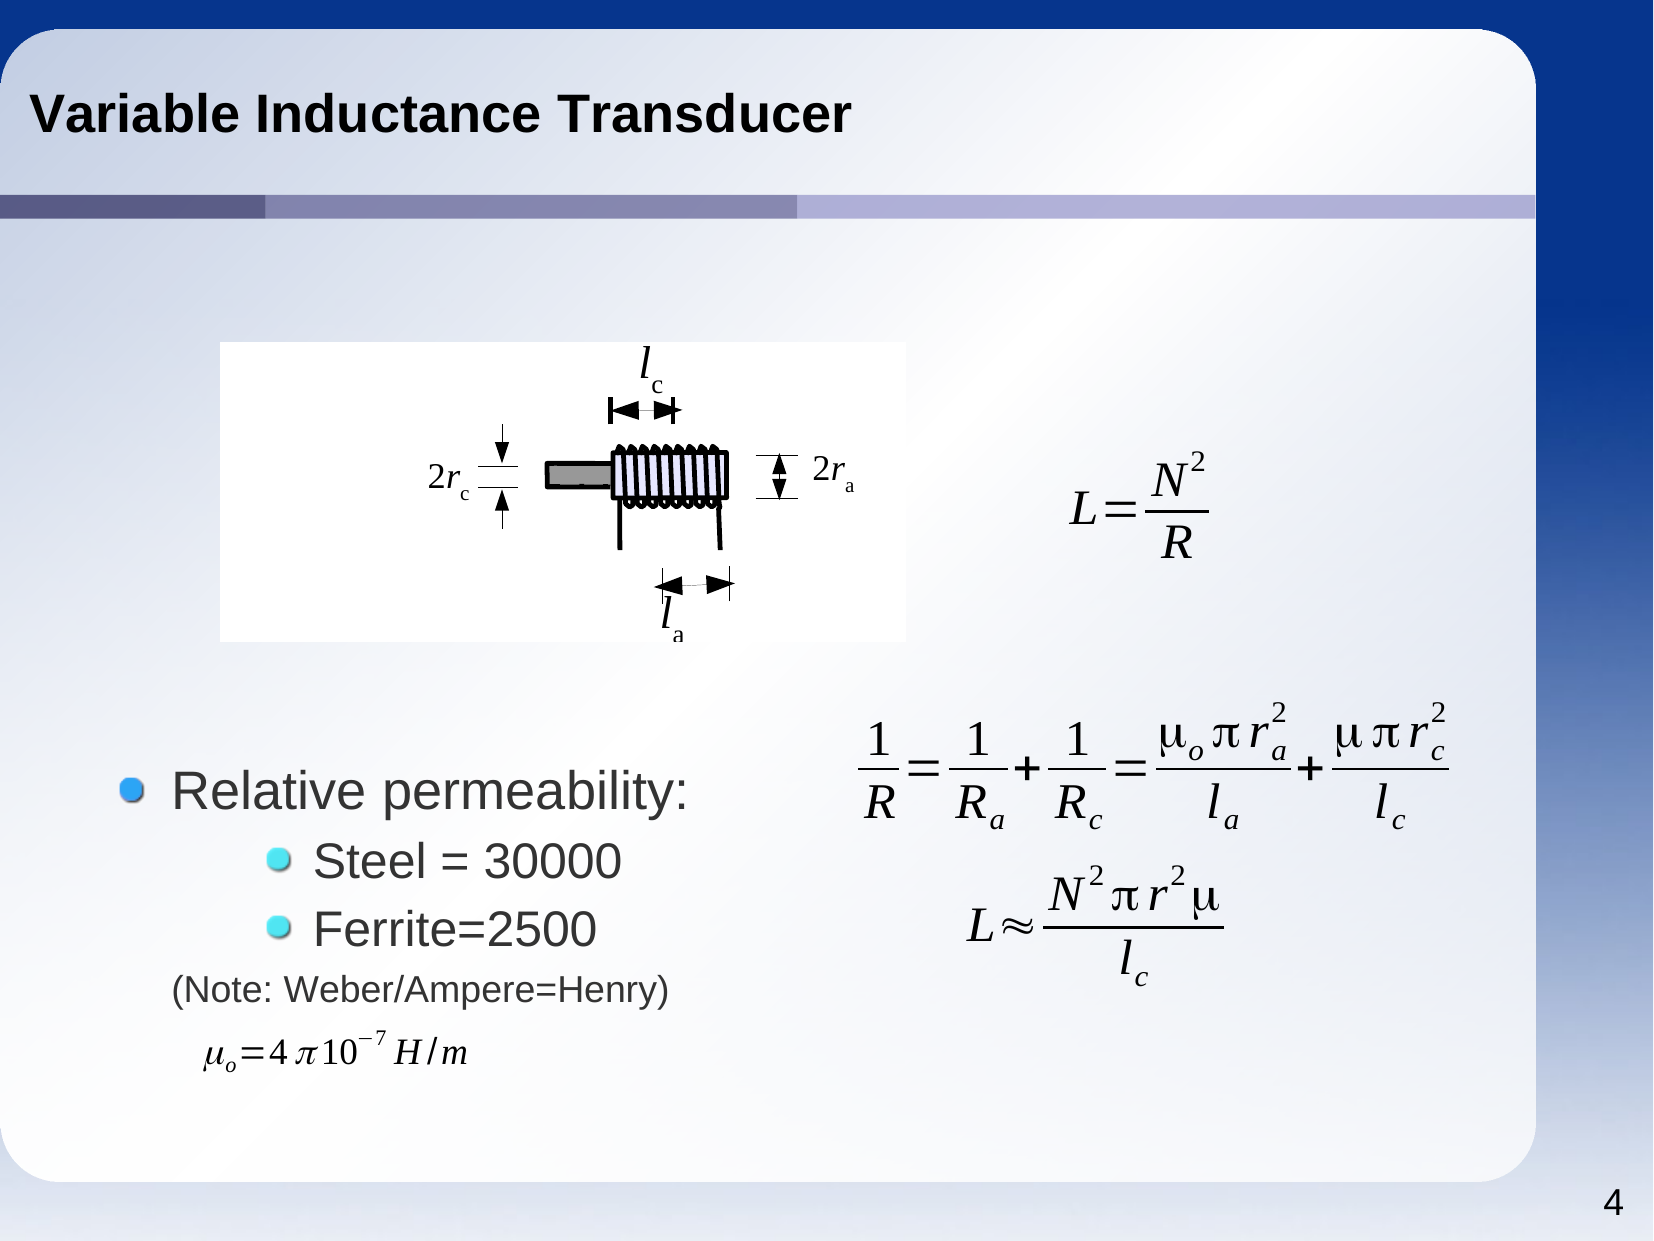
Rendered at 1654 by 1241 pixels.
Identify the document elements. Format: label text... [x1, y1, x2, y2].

chart [195, 1025, 475, 1078]
title Variable Inductance Transducer [29, 49, 1506, 178]
chart [957, 859, 1233, 994]
chart [849, 696, 1458, 837]
chart [1059, 444, 1218, 570]
list Relative permeability: Steel = 30000 Ferrite=2500 (Note: Weber/Ampere=Henry) [29, 760, 802, 1167]
chart [219, 342, 906, 642]
picture [0, 0, 1654, 1241]
